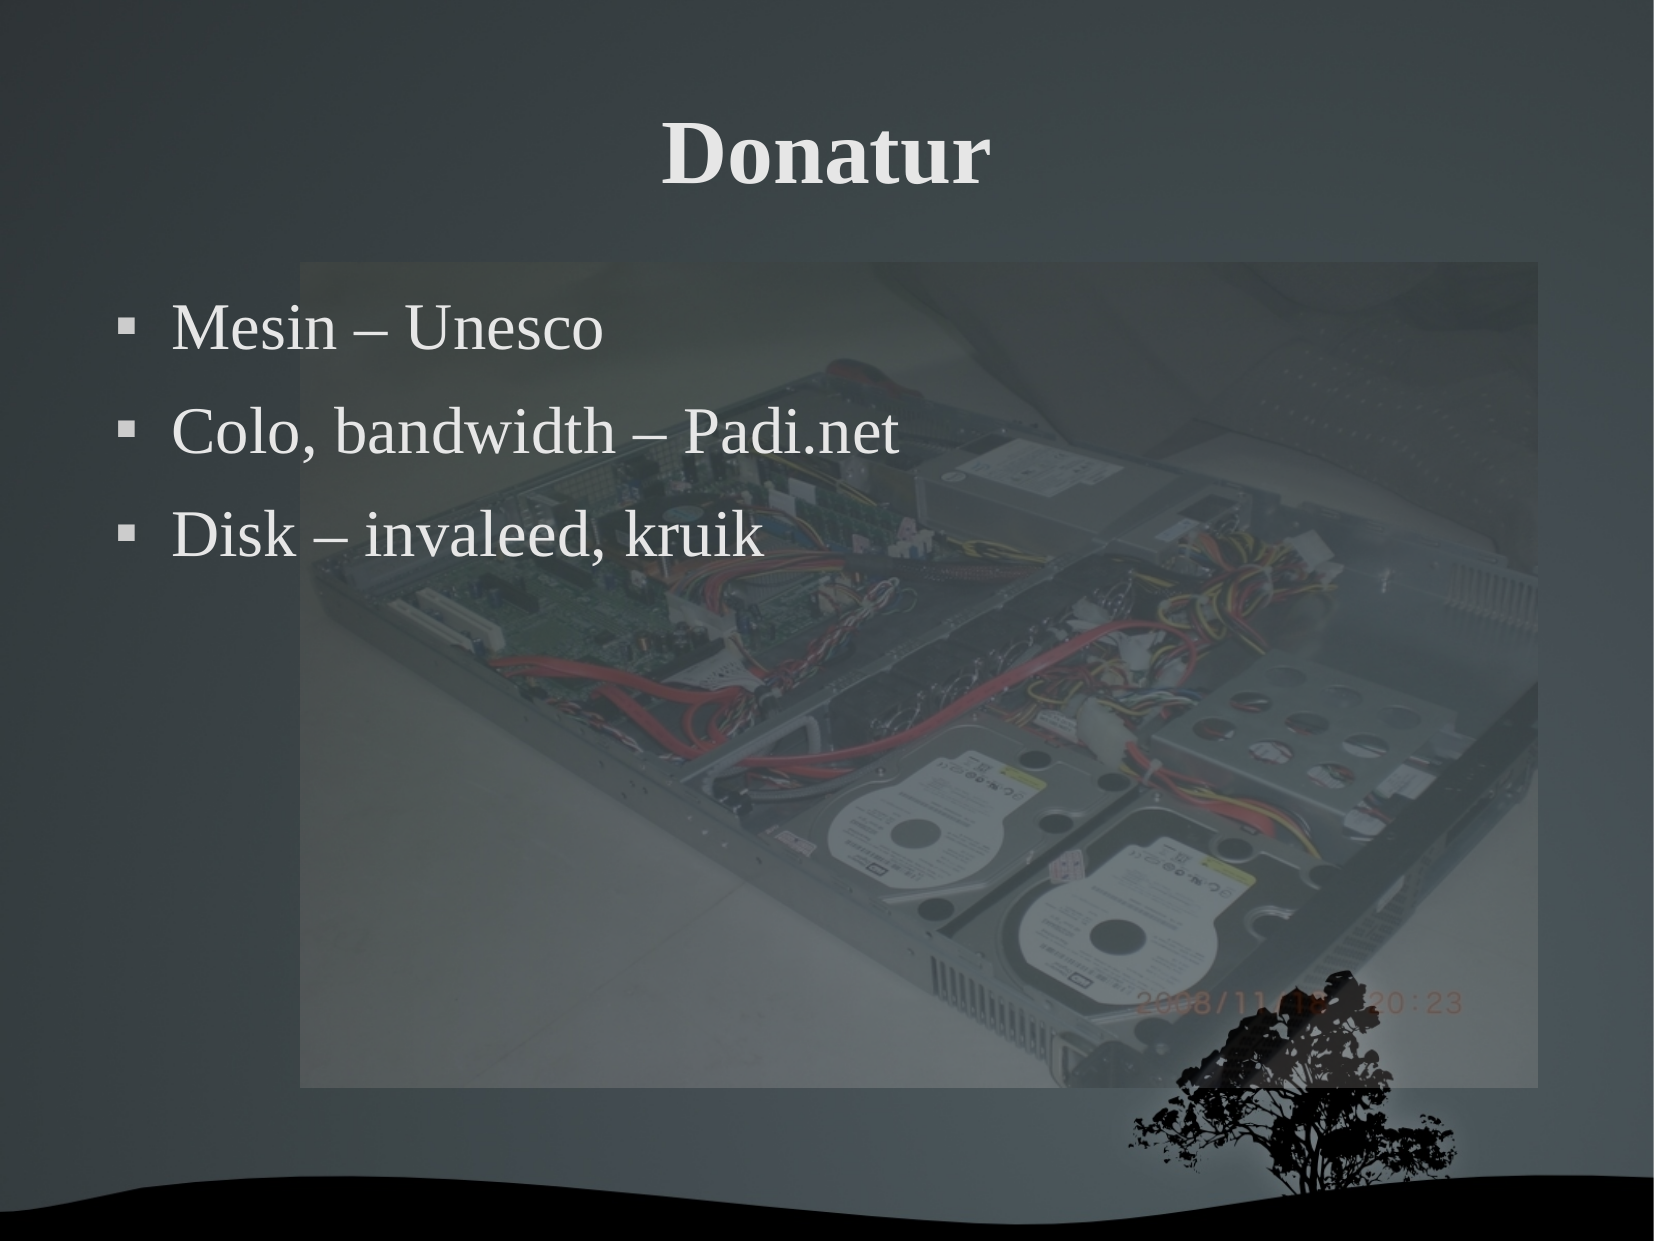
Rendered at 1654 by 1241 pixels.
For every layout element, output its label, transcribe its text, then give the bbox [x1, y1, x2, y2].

list Mesin – Unesco Colo, bandwidth – Padi.net Disk – invaleed, kruik [82, 290, 1571, 1094]
title Donatur [82, 49, 1571, 257]
picture [0, 0, 1654, 1241]
